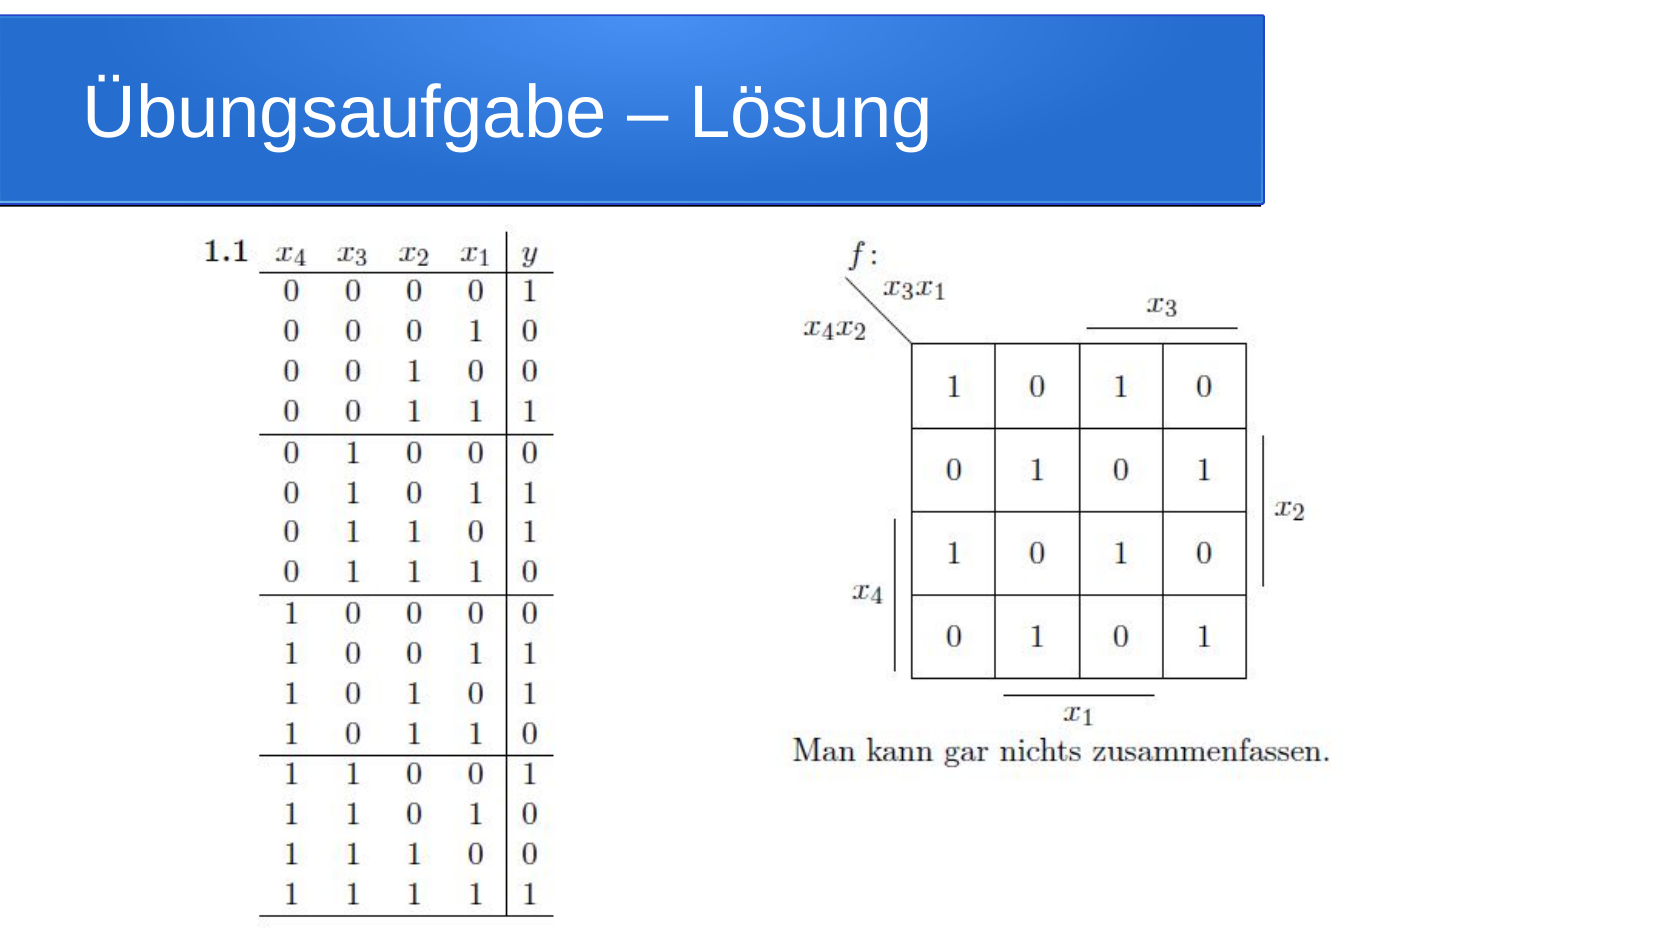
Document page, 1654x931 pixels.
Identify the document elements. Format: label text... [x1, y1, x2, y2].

picture [184, 212, 1372, 931]
title Übungsaufgabe – Lösung [82, 35, 1235, 189]
